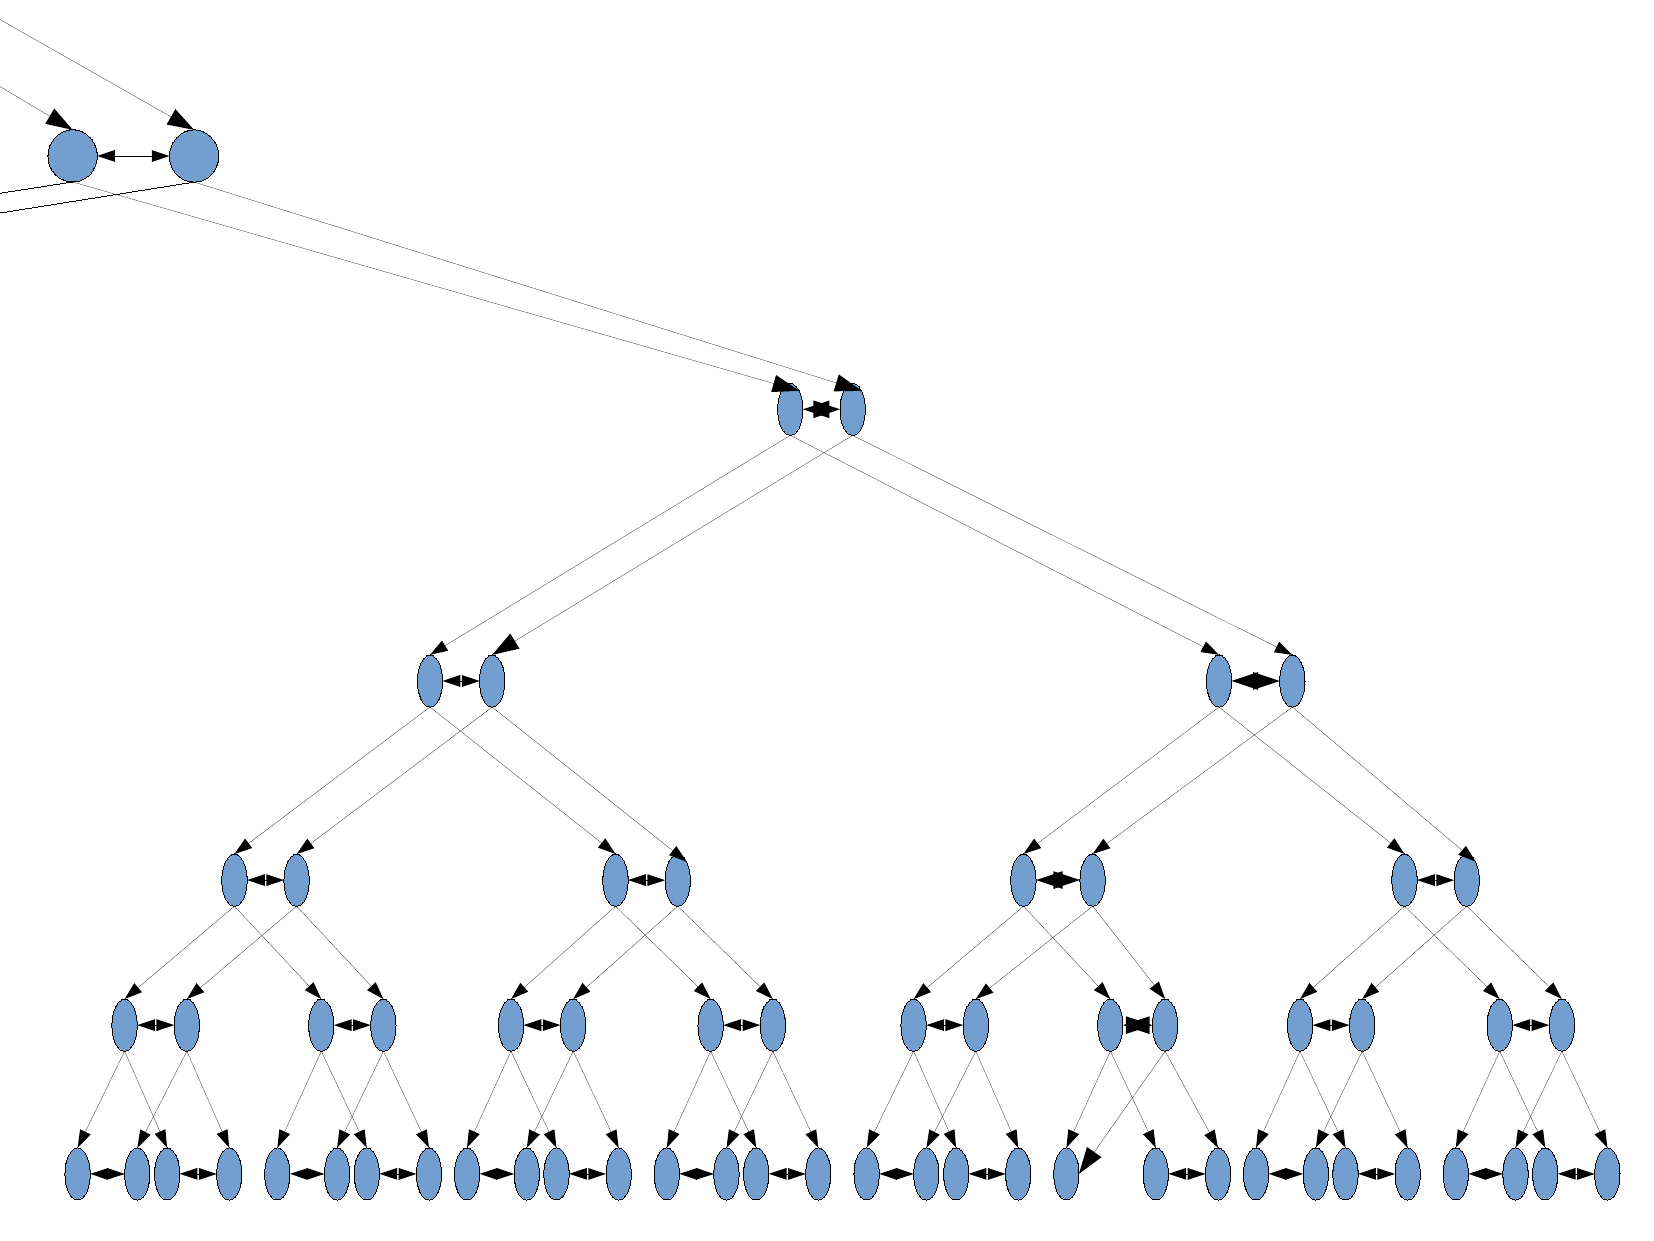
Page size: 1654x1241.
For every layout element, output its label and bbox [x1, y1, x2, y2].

text_box [1143, 1147, 1169, 1200]
text_box [1391, 854, 1418, 906]
text_box [47, 129, 98, 182]
text_box [697, 999, 724, 1052]
text_box [417, 655, 443, 707]
text_box [454, 1147, 480, 1200]
text_box [1395, 1147, 1421, 1201]
text_box [221, 854, 248, 906]
text_box [216, 1147, 242, 1201]
text_box [1152, 999, 1178, 1051]
text_box [64, 1147, 91, 1200]
text_box [308, 999, 334, 1052]
text_box [713, 1147, 740, 1201]
text_box [1487, 999, 1513, 1052]
text_box [853, 383, 862, 390]
text_box [1243, 1147, 1269, 1200]
text_box [354, 1147, 380, 1200]
text_box [1549, 999, 1575, 1051]
text_box [169, 129, 219, 182]
text_box [1206, 655, 1232, 707]
text_box [943, 1148, 969, 1200]
text_box [913, 1147, 939, 1201]
text_box [154, 1148, 180, 1200]
text_box [840, 391, 866, 435]
text_box [805, 1147, 831, 1201]
text_box [853, 1147, 880, 1200]
text_box [760, 999, 786, 1051]
text_box [1005, 1148, 1031, 1201]
text_box [498, 999, 524, 1051]
text_box [1532, 1148, 1558, 1200]
text_box [654, 1147, 680, 1200]
text_box [1279, 655, 1306, 707]
text_box [963, 999, 989, 1052]
text_box [602, 854, 629, 906]
text_box [543, 1147, 570, 1200]
text_box [1053, 1147, 1079, 1200]
text_box [900, 999, 927, 1052]
text_box [1332, 1147, 1359, 1200]
text_box [1594, 1147, 1621, 1201]
text_box [111, 999, 138, 1052]
text_box [1443, 1148, 1469, 1200]
text_box [743, 1148, 769, 1200]
text_box [124, 1147, 150, 1201]
text_box [665, 857, 691, 906]
text_box [1349, 999, 1375, 1052]
text_box [283, 854, 310, 906]
text_box [479, 654, 505, 707]
text_box [324, 1147, 350, 1201]
text_box [1205, 1148, 1231, 1201]
text_box [370, 999, 397, 1052]
text_box [1097, 999, 1123, 1052]
text_box [1287, 999, 1313, 1051]
text_box [1502, 1147, 1529, 1201]
text_box [560, 999, 586, 1052]
text_box [264, 1147, 290, 1200]
text_box [514, 1148, 540, 1201]
text_box [1079, 854, 1106, 906]
text_box [606, 1147, 632, 1201]
text_box [174, 999, 200, 1052]
text_box [1010, 854, 1037, 906]
text_box [1303, 1148, 1329, 1201]
text_box [1454, 857, 1480, 906]
text_box [777, 391, 803, 435]
text_box [416, 1147, 442, 1201]
text_box [790, 383, 799, 390]
